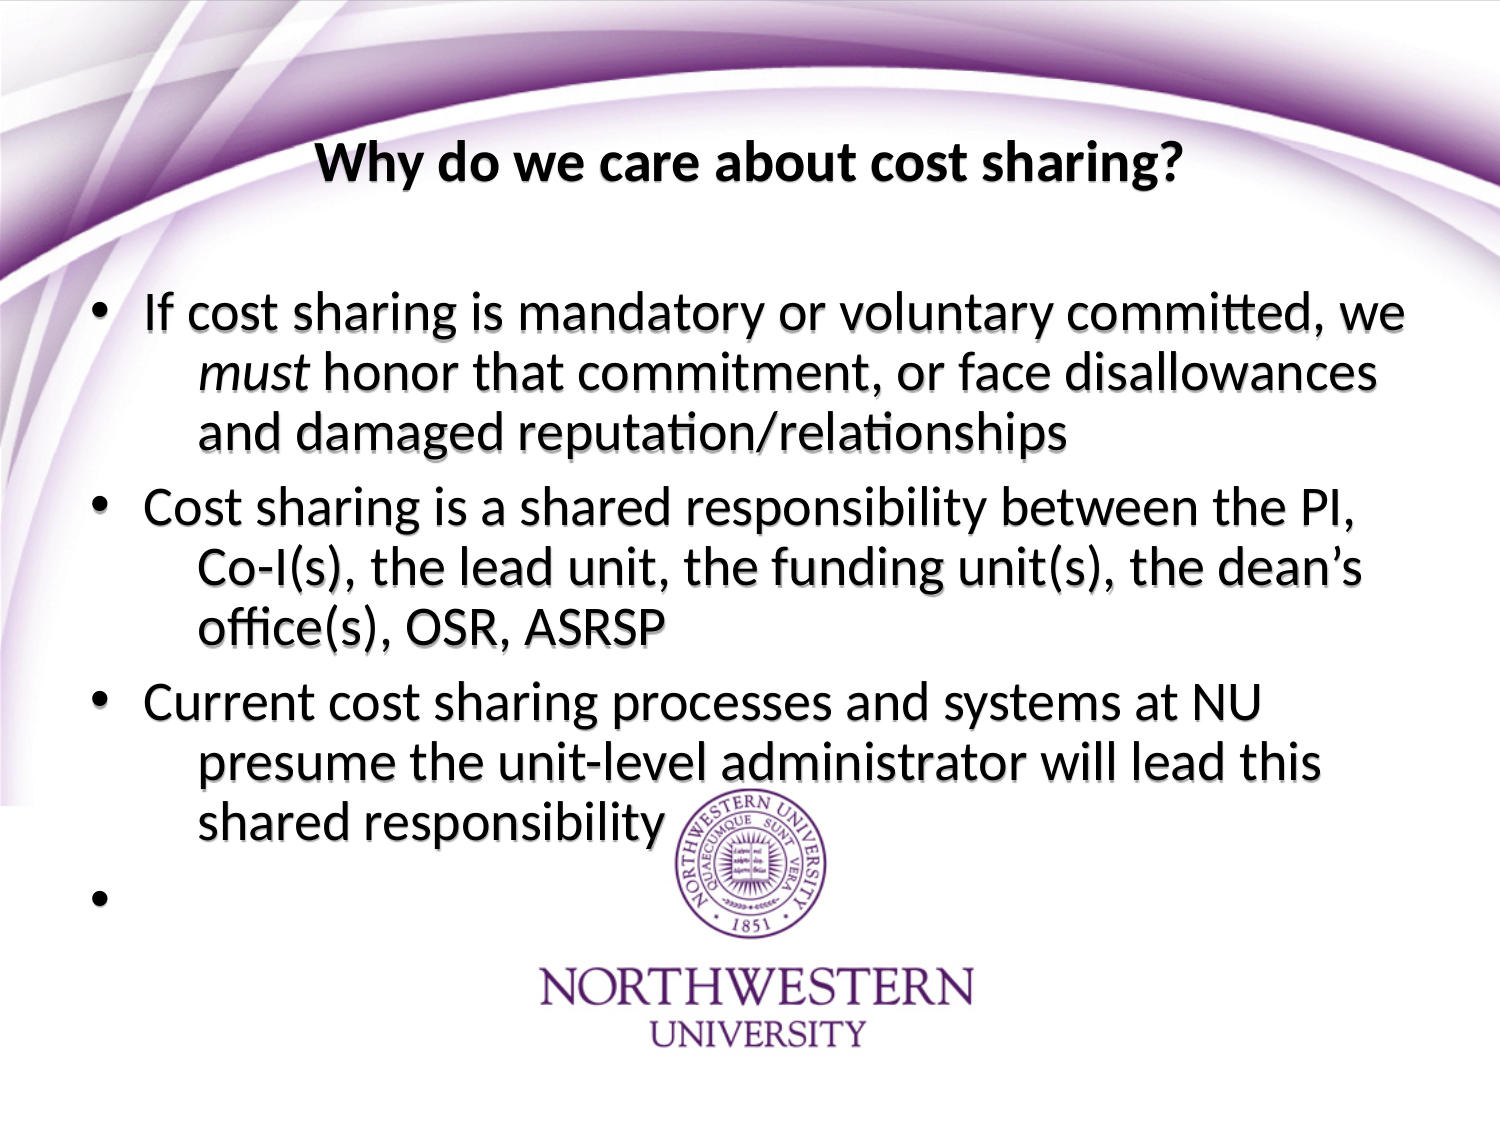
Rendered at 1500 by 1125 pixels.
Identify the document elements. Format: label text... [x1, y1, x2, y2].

list If cost sharing is mandatory or voluntary committed, we must honor that commitment, or face disallowances and damaged reputation/relationships Cost sharing is a shared responsibility between the PI, Co-I(s), the lead unit, the funding unit(s), the dean’s office(s), OSR, ASRSP Current cost sharing processes and systems at NU presume the unit-level administrator will lead this shared responsibility [75, 274, 1426, 912]
title Why do we care about cost sharing? [75, 101, 1426, 215]
